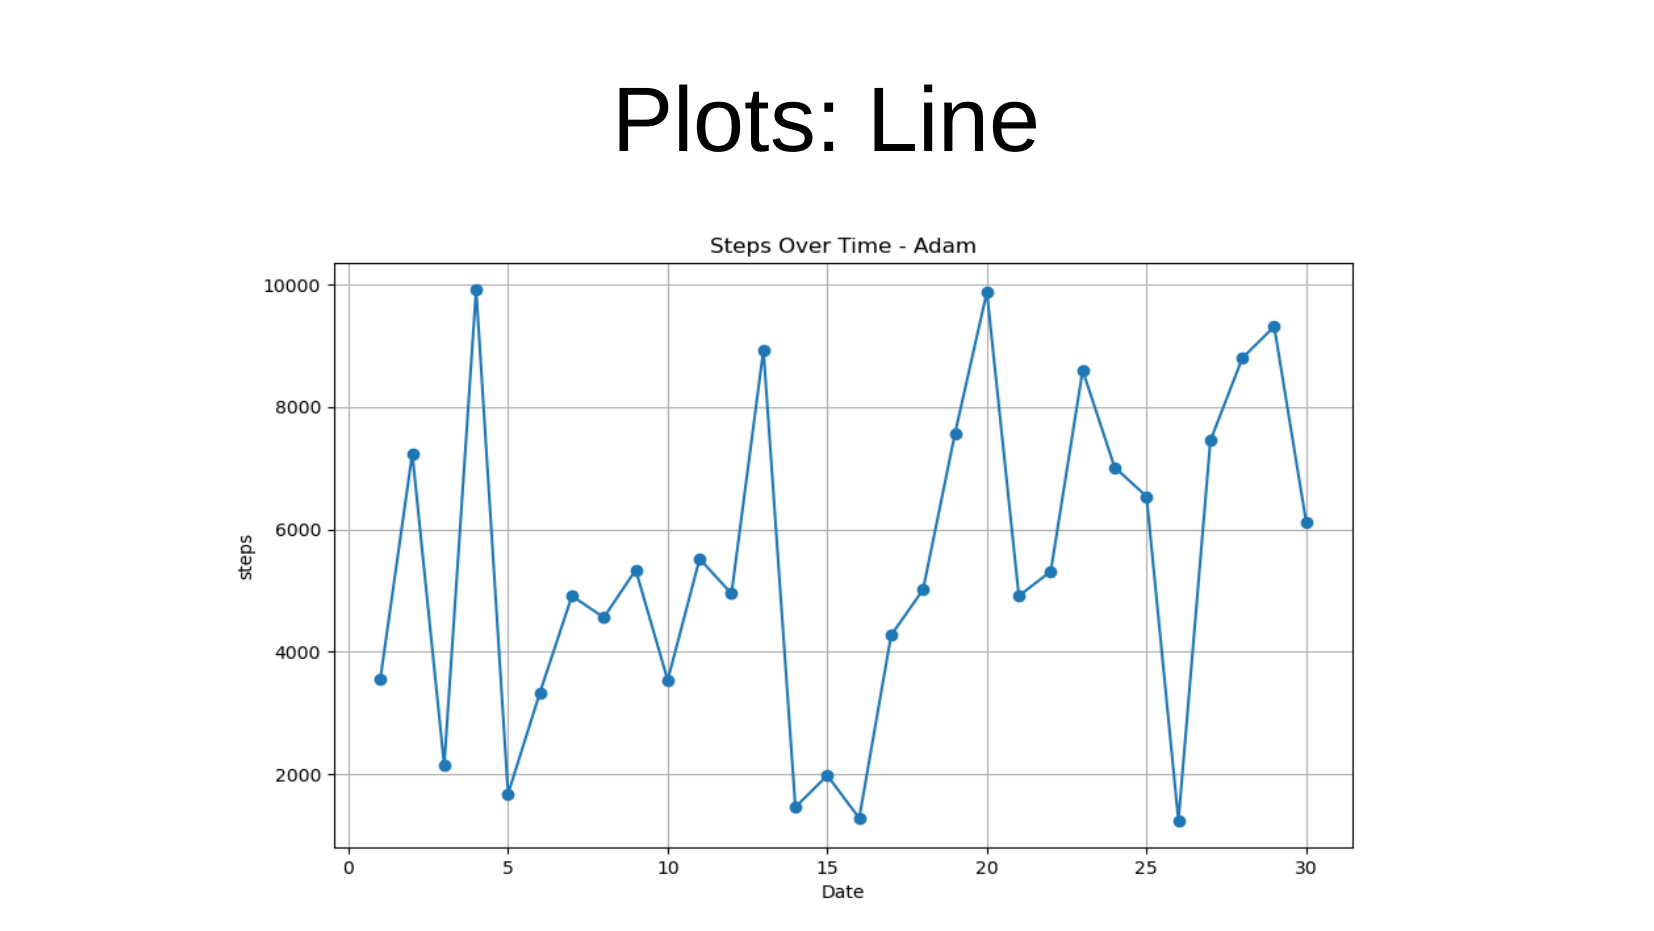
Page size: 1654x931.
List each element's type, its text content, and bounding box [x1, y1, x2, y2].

picture [170, 172, 1484, 931]
title Plots: Line [82, 37, 1571, 193]
